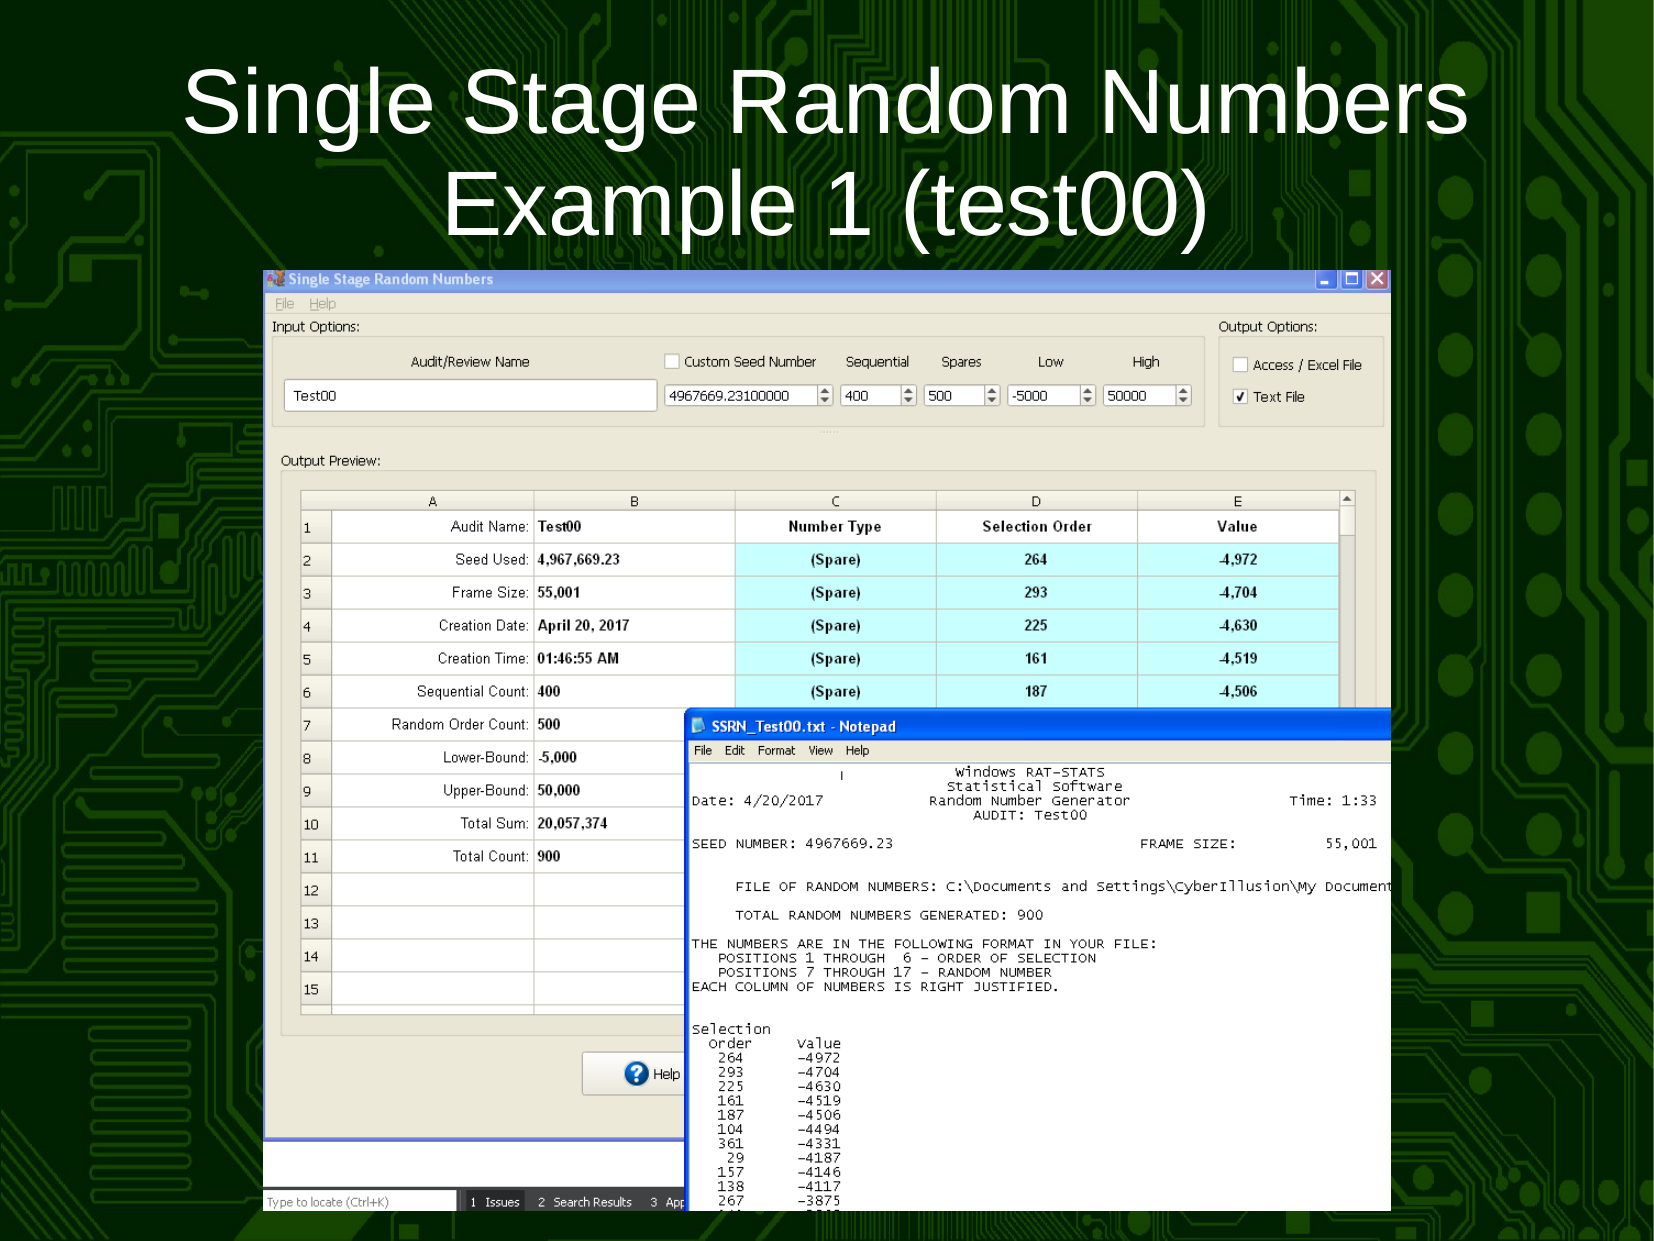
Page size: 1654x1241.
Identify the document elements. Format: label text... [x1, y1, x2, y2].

title Single Stage Random Numbers Example 1 (test00) [82, 49, 1571, 257]
picture [0, 0, 1654, 1241]
